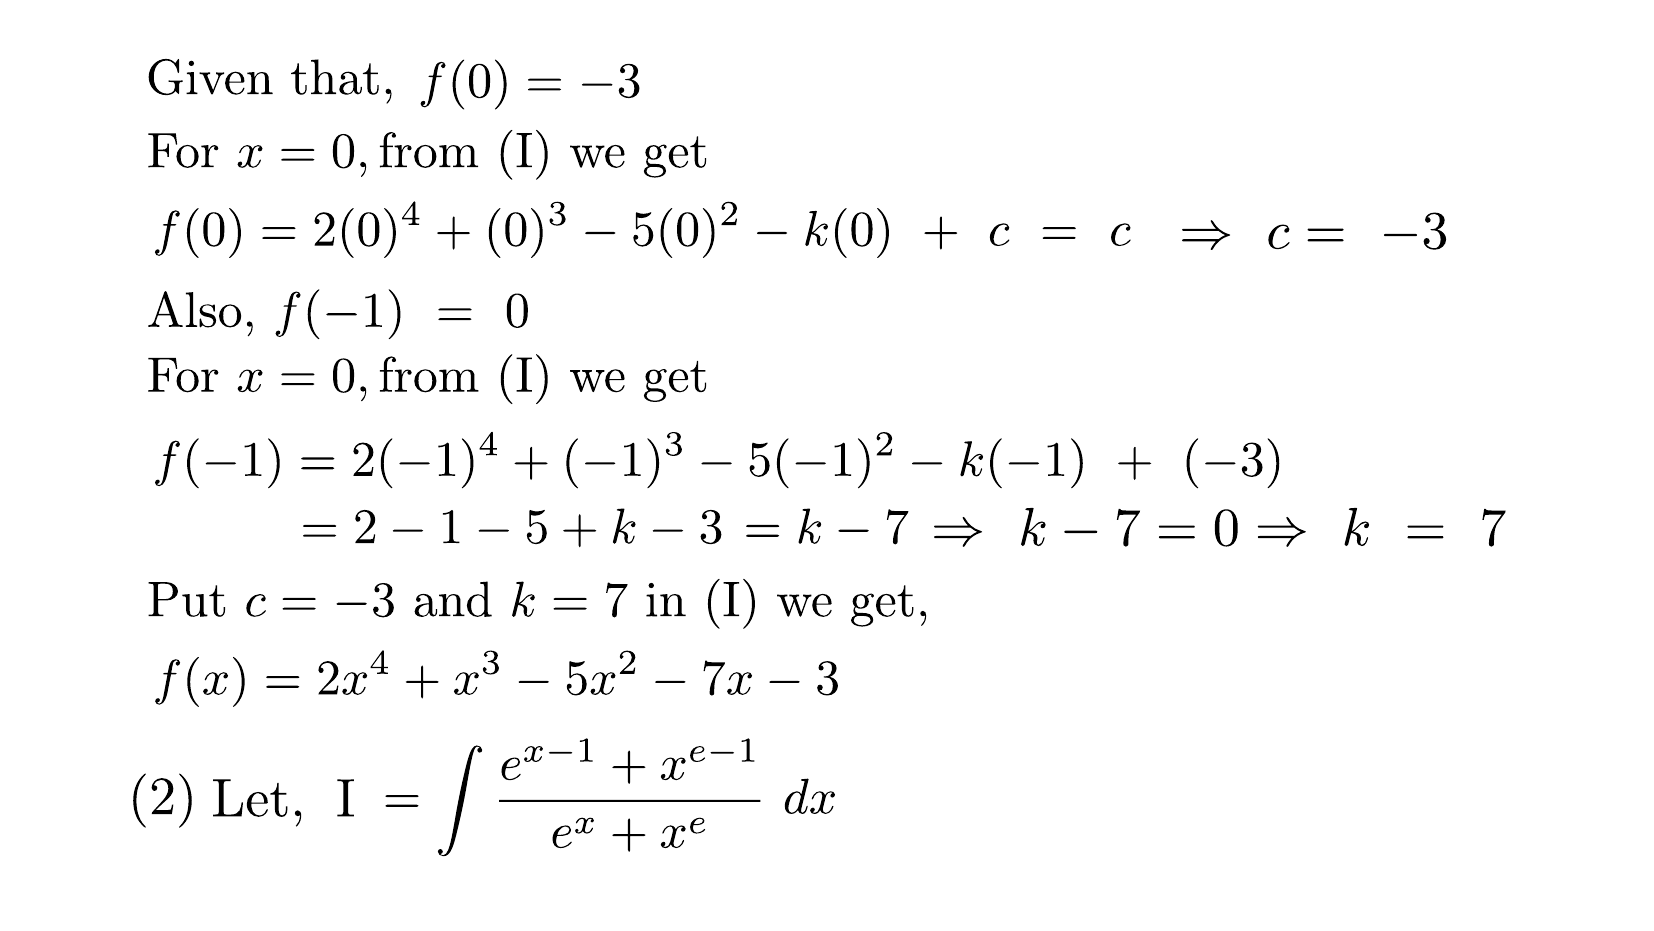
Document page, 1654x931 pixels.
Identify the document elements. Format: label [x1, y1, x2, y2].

text_box [155, 650, 838, 707]
text_box [148, 129, 707, 180]
text_box [130, 773, 192, 828]
text_box [148, 289, 528, 340]
text_box [1181, 212, 1447, 250]
text_box [154, 201, 1131, 258]
text_box [148, 578, 927, 629]
text_box [337, 779, 354, 817]
text_box [745, 508, 909, 545]
text_box [154, 431, 1280, 489]
text_box [148, 58, 392, 104]
text_box [933, 507, 1506, 547]
title [47, 37, 1607, 886]
text_box [385, 738, 836, 857]
text_box [302, 508, 722, 548]
text_box [213, 779, 302, 827]
text_box [420, 59, 640, 110]
text_box [148, 354, 707, 405]
